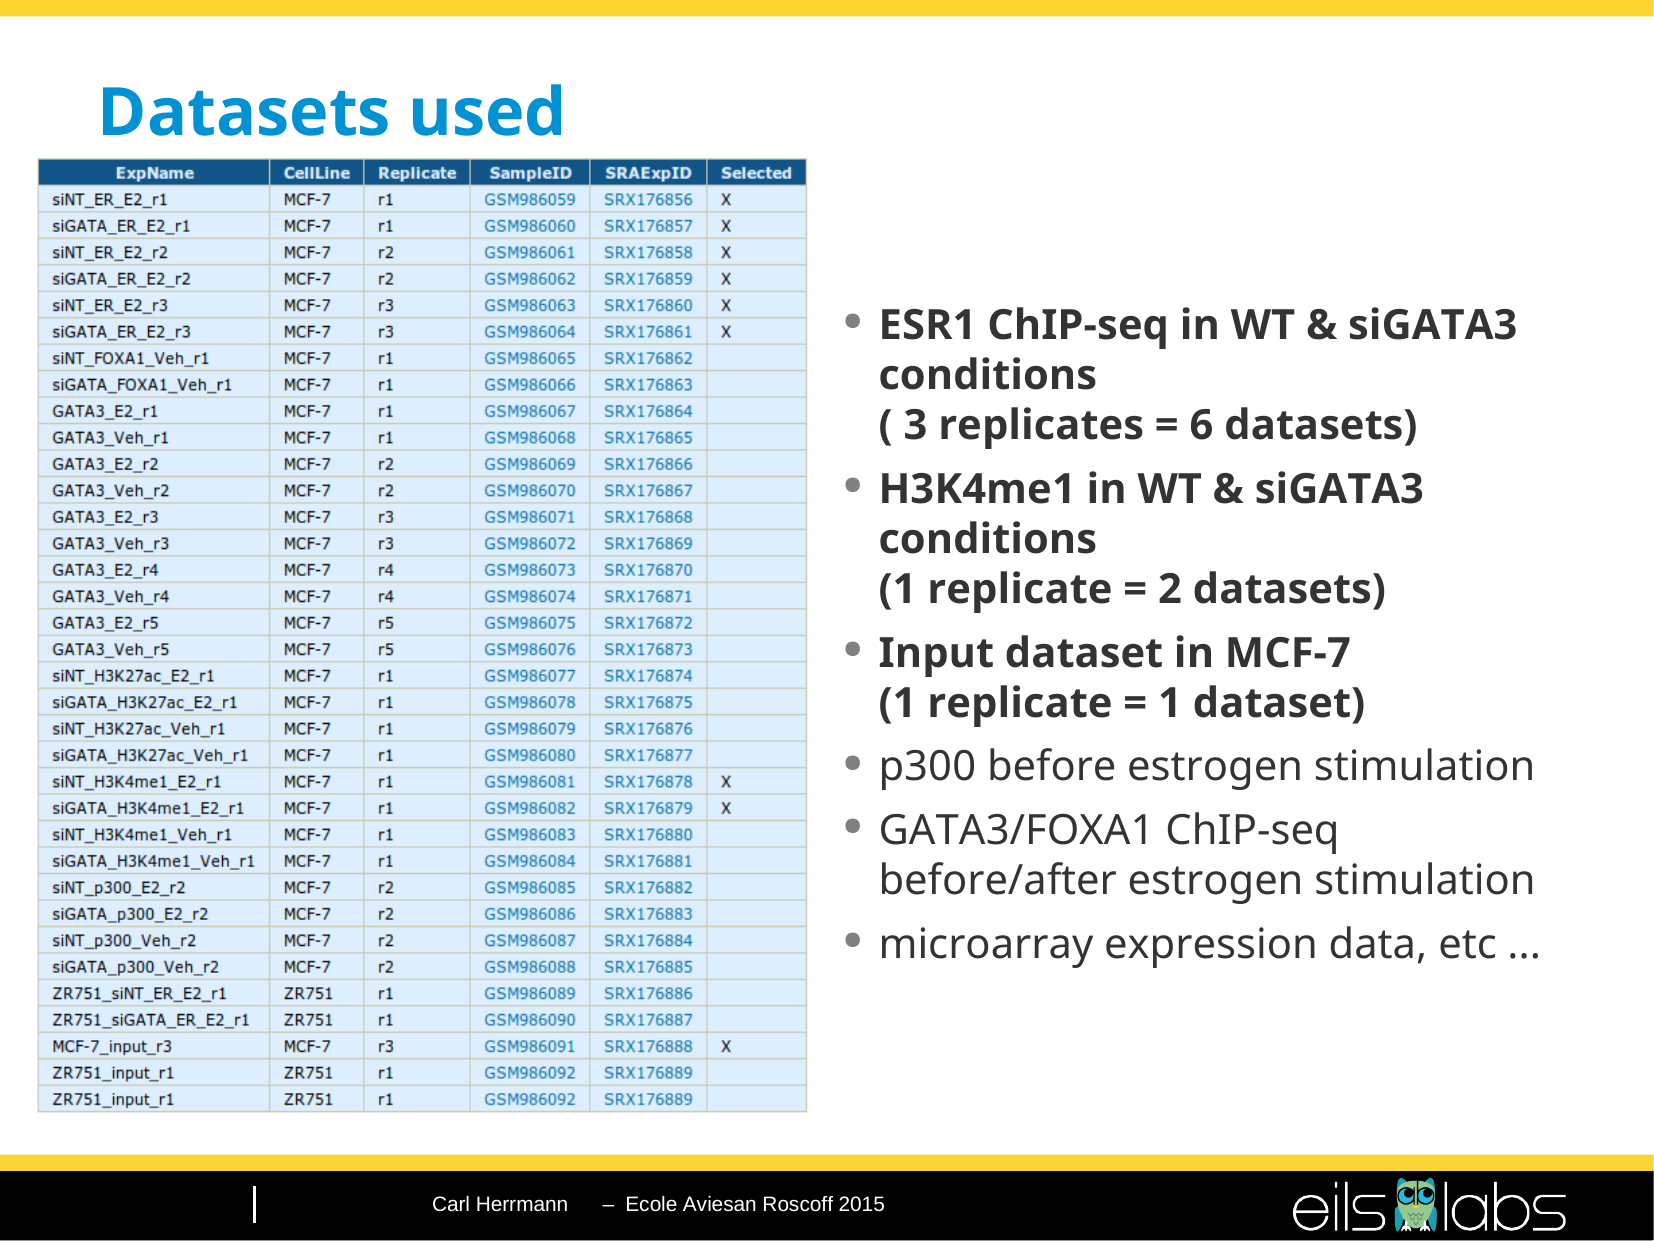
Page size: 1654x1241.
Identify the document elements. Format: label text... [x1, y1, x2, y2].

picture [35, 154, 814, 1117]
list ESR1 ChIP-seq in WT & siGATA3 conditions ( 3 replicates = 6 datasets) H3K4me1 in WT & siGATA3 conditions (1 replicate = 2 datasets) Input dataset in MCF-7 (1 replicate = 1 dataset) p300 before estrogen stimulation GATA3/FOXA1 ChIP-seq before/after estrogen stimulation microarray expression data, etc ... [828, 290, 1595, 1111]
title Datasets used [82, 61, 1571, 168]
picture [1292, 1177, 1566, 1232]
